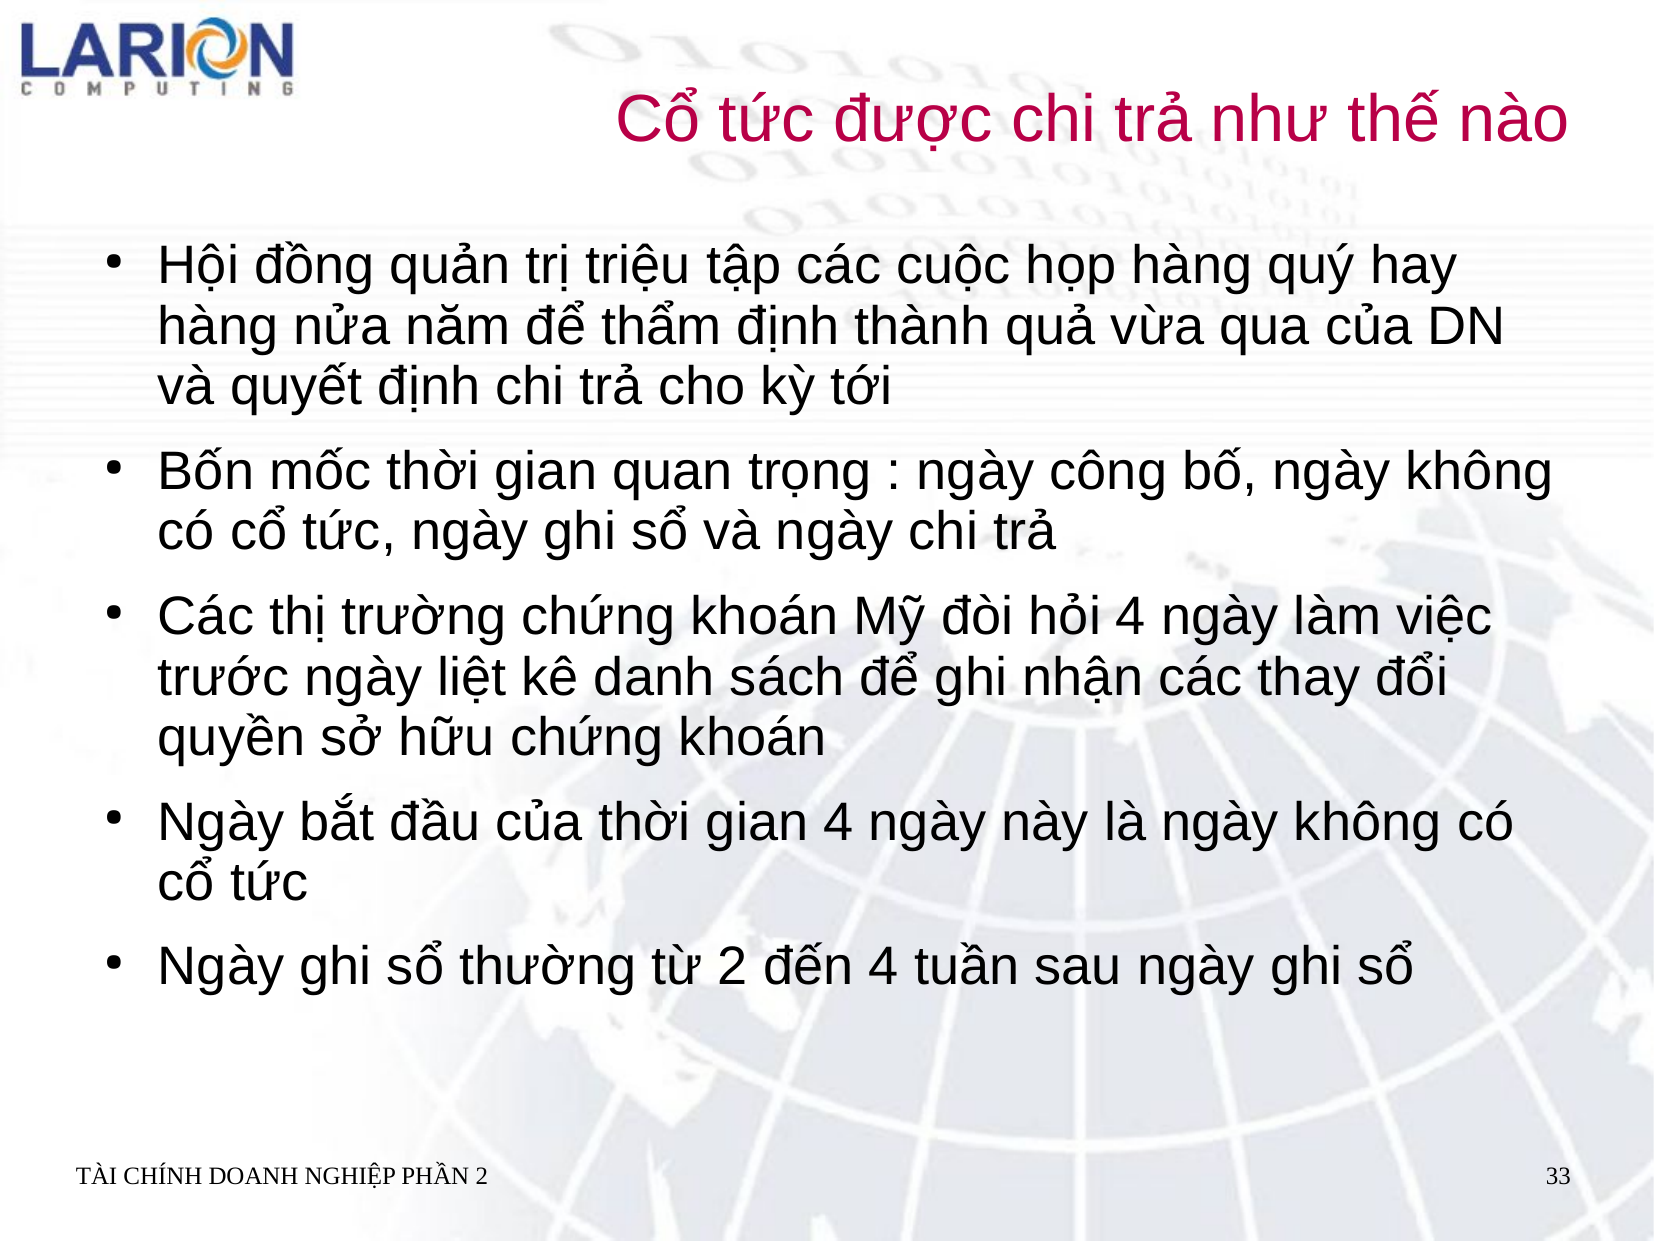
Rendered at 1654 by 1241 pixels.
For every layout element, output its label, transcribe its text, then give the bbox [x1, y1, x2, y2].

picture [0, 0, 1654, 1241]
list Hội đồng quản trị triệu tập các cuộc họp hàng quý hay hàng nửa năm để thẩm định thành quả vừa qua của DN và quyết định chi trả cho kỳ tới Bốn mốc thời gian quan trọng : ngày công bố, ngày không có cổ tức, ngày ghi sổ và ngày chi trả Các thị trường chứng khoán Mỹ đòi hỏi 4 ngày làm việc trước ngày liệt kê danh sách để ghi nhận các thay đổi quyền sở hữu chứng khoán Ngày bắt đầu của thời gian 4 ngày này là ngày không có cổ tức Ngày ghi sổ thường từ 2 đến 4 tuần sau ngày ghi sổ [86, 234, 1576, 1072]
title Cổ tức được chi trả như thế nào [300, 49, 1571, 188]
